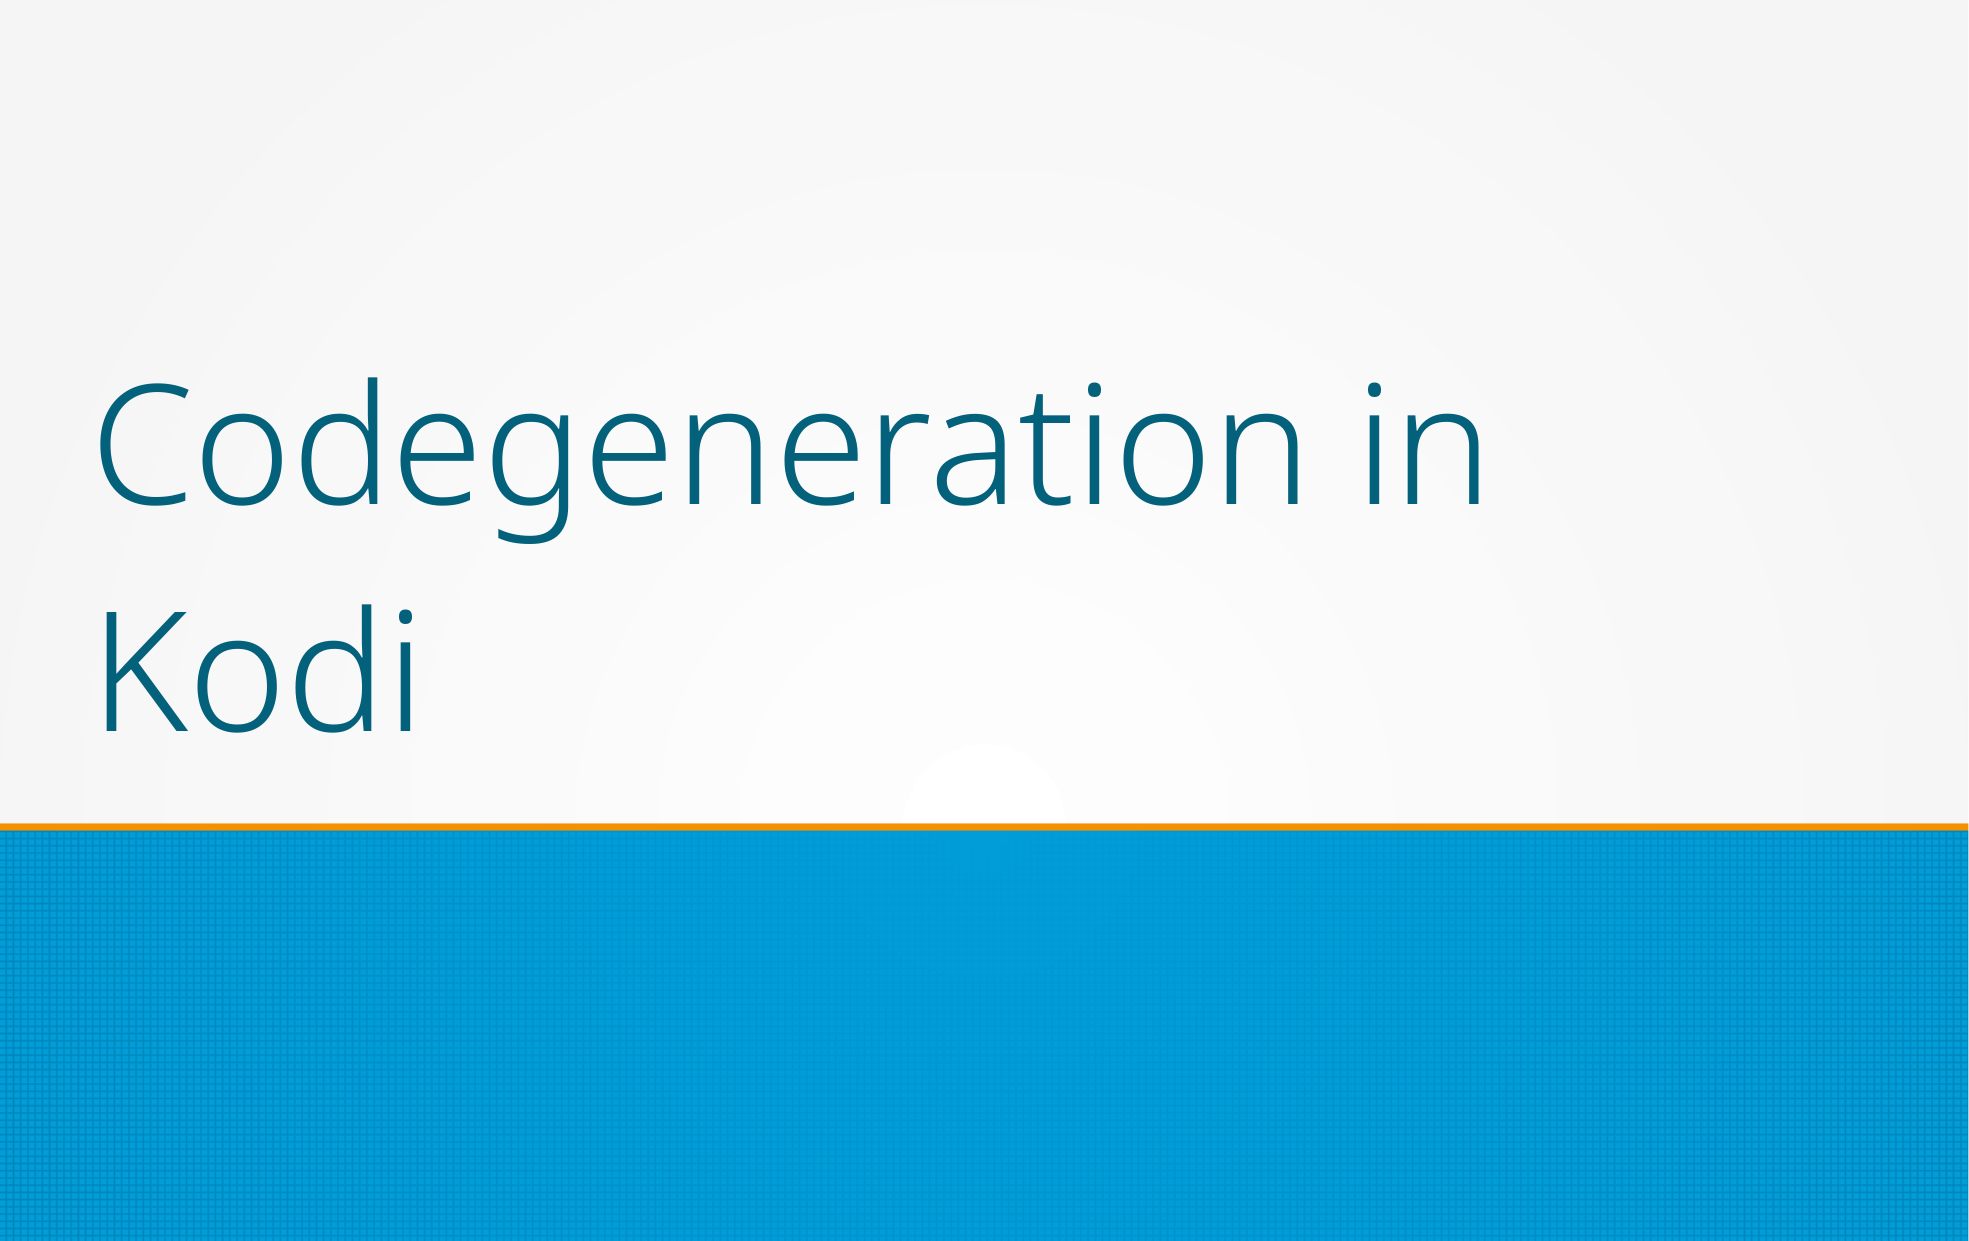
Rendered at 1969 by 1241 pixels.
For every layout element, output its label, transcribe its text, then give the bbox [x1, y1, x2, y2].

picture [0, 0, 1969, 830]
title Codegeneration in Kodi [89, 49, 1862, 780]
